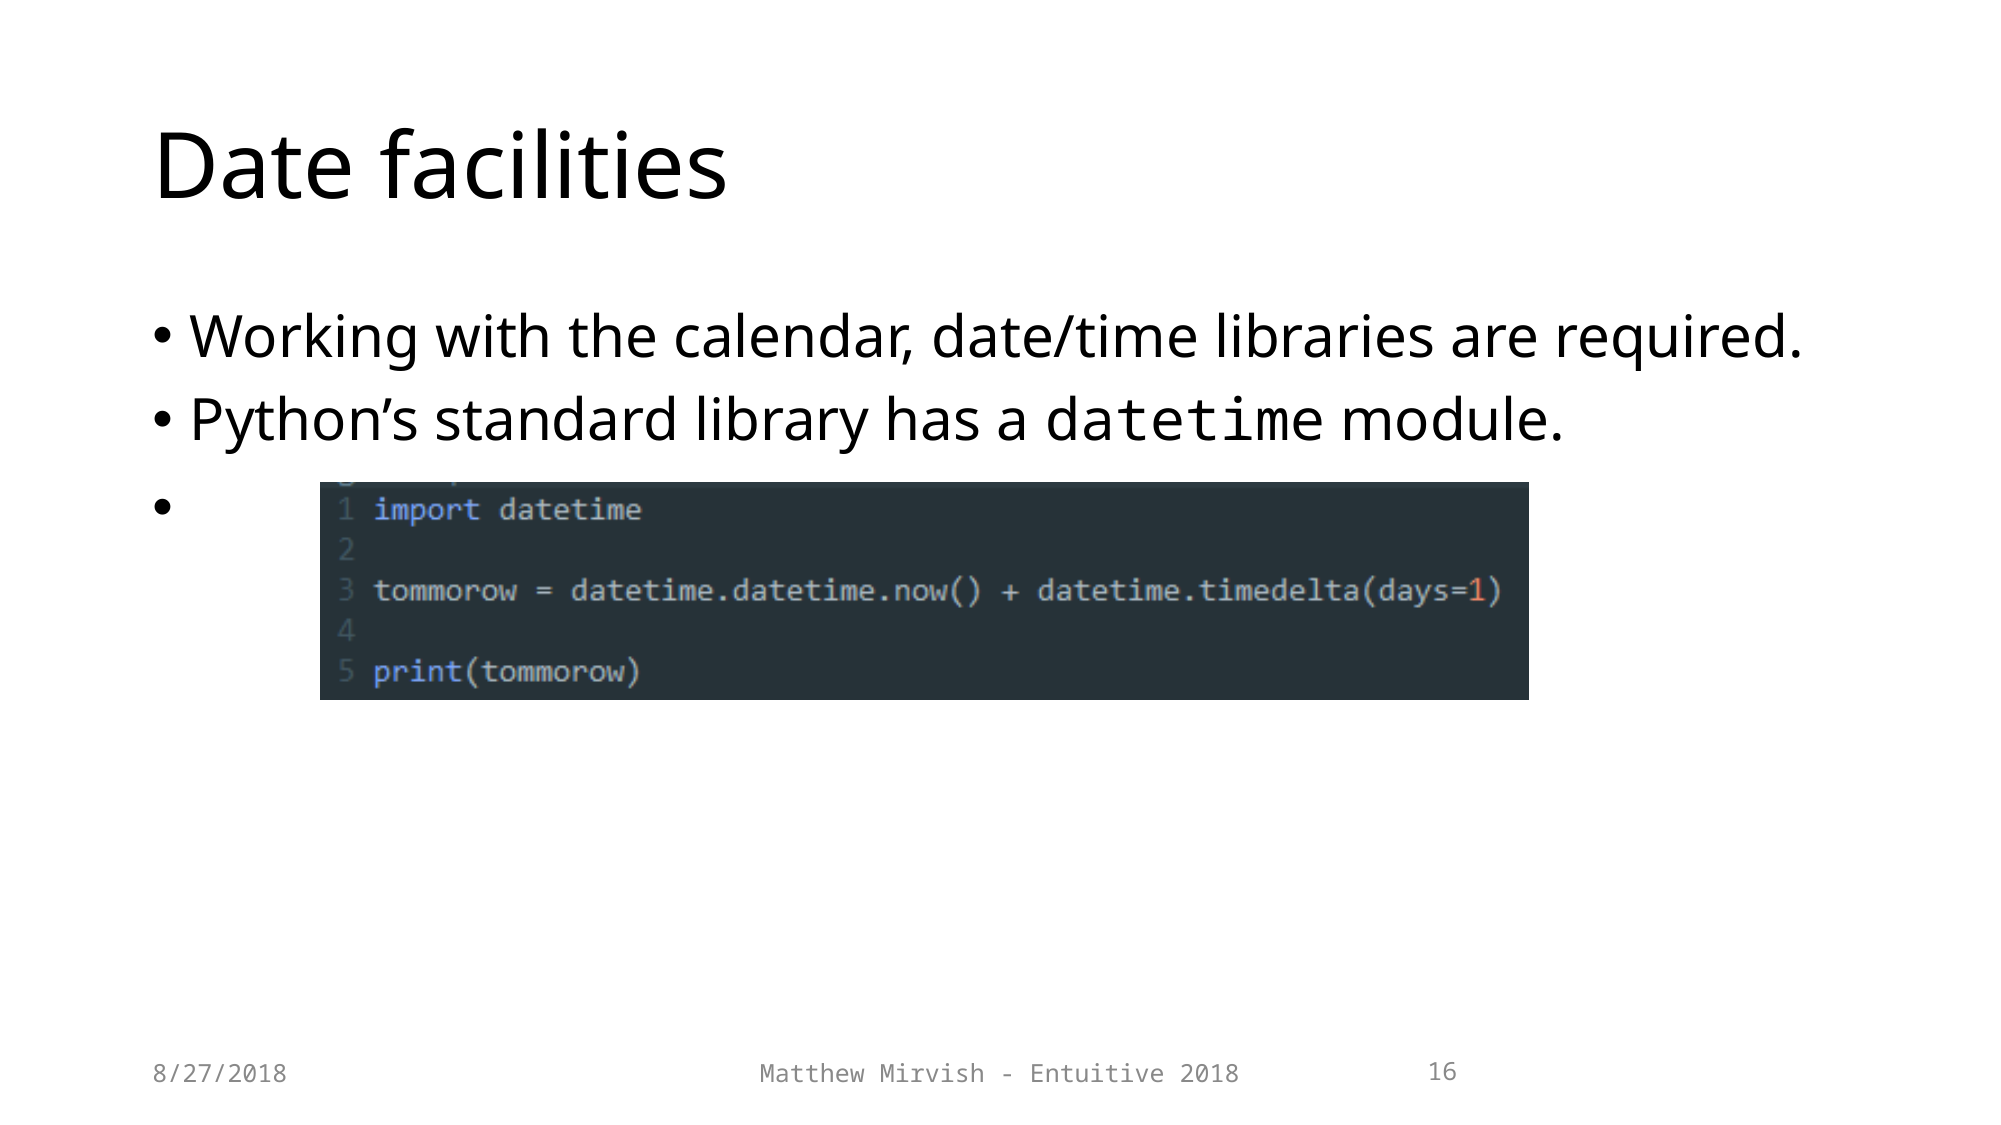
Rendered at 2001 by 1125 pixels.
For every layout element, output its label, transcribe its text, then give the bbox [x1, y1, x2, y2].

title Date facilities [137, 59, 1863, 278]
list Working with the calendar, date/time libraries are required. Python’s standard library has a datetime module. [137, 299, 1863, 517]
text_box 16 [1412, 1042, 1863, 1103]
picture [320, 482, 1529, 700]
text_box 8/27/2018 [137, 1042, 588, 1103]
text_box Matthew Mirvish - Entuitive 2018 [662, 1042, 1338, 1103]
